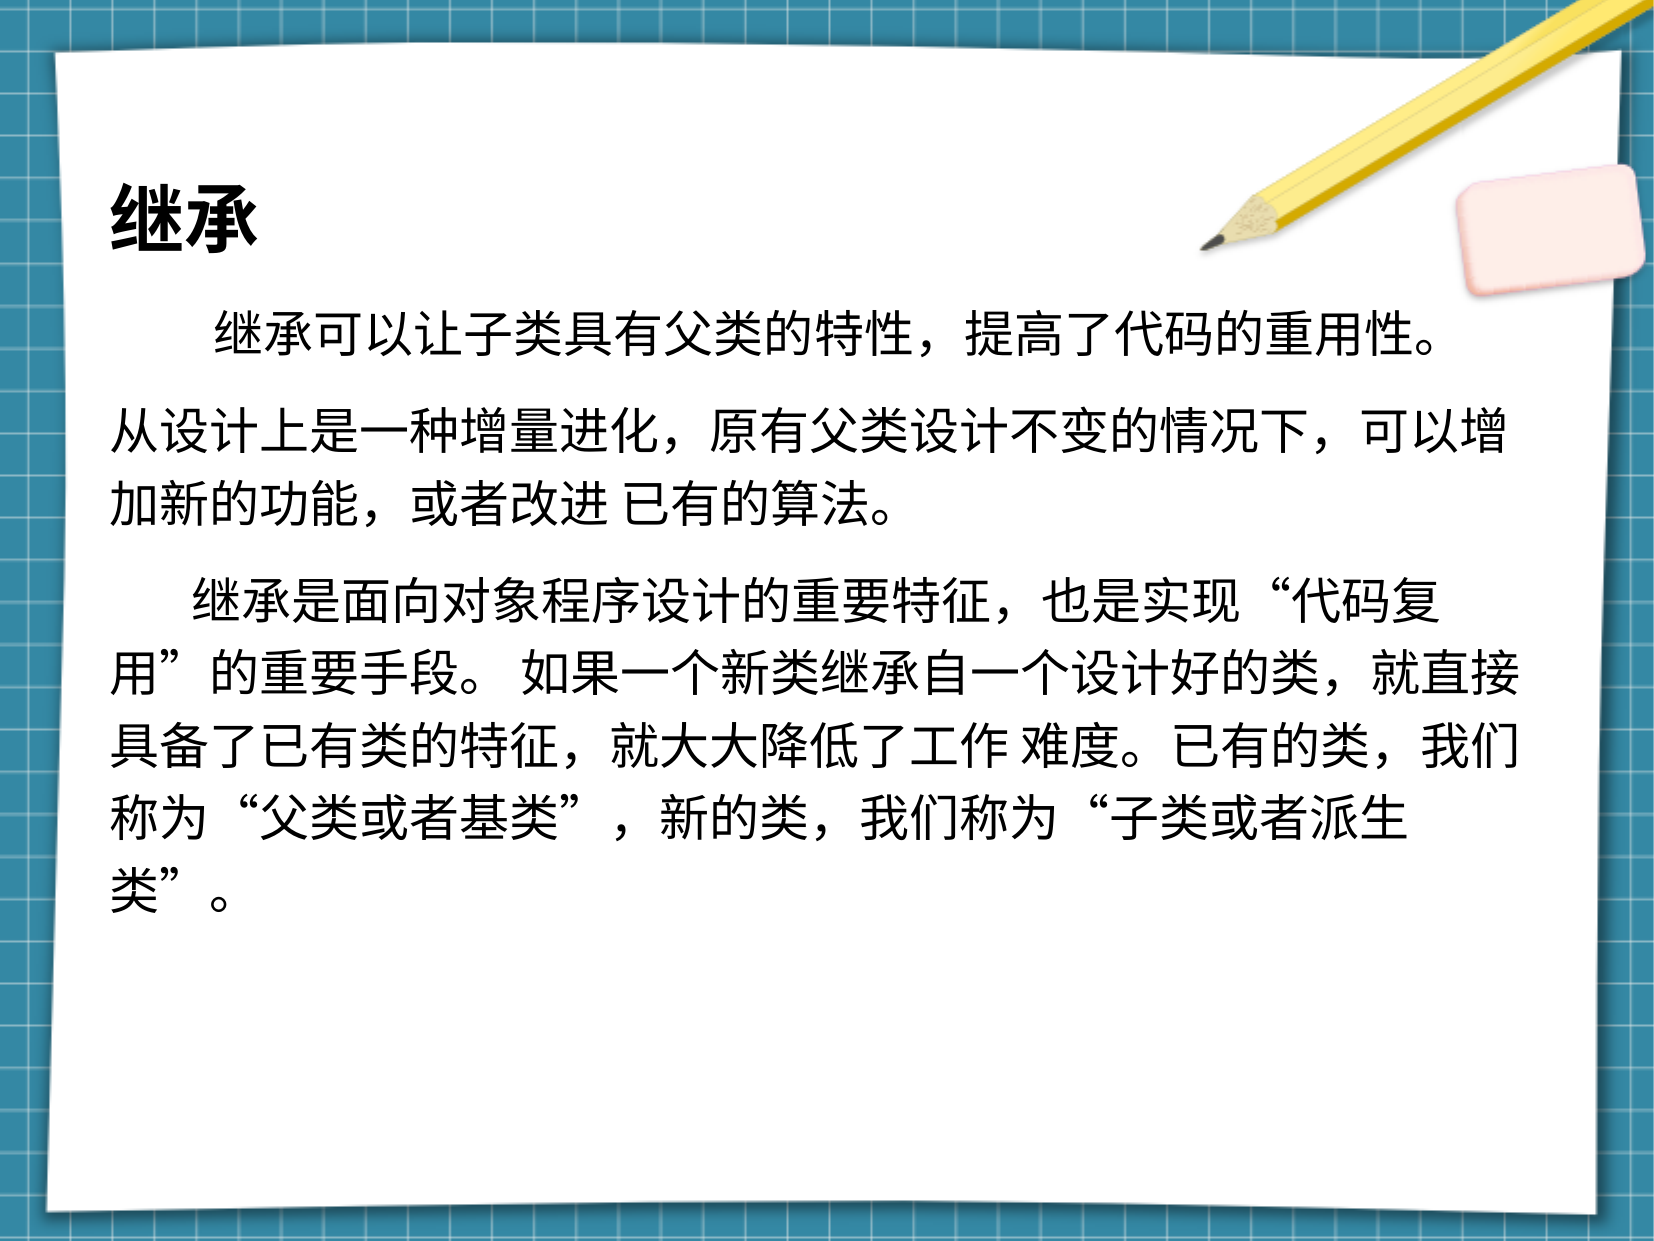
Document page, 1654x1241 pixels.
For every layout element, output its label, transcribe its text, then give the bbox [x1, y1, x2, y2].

picture [0, 0, 1654, 1241]
text_box 继承 继承可以让子类具有父类的特性，提高了代码的重用性。 从设计上是一种增量进化，原有父类设计不变的情况下，可以增加新的功能，或者改进 已有的算法。 继承是面向对象程序设计的重要特征，也是实现“代码复用”的重要手段。 如果一个新类继承自一个设计好的类，就直接具备了已有类的特征，就大大降低了工作 难度。已有的类，我们称为“父类或者基类”，新的类，我们称为“子类或者派生类”。 [94, 153, 1536, 1170]
